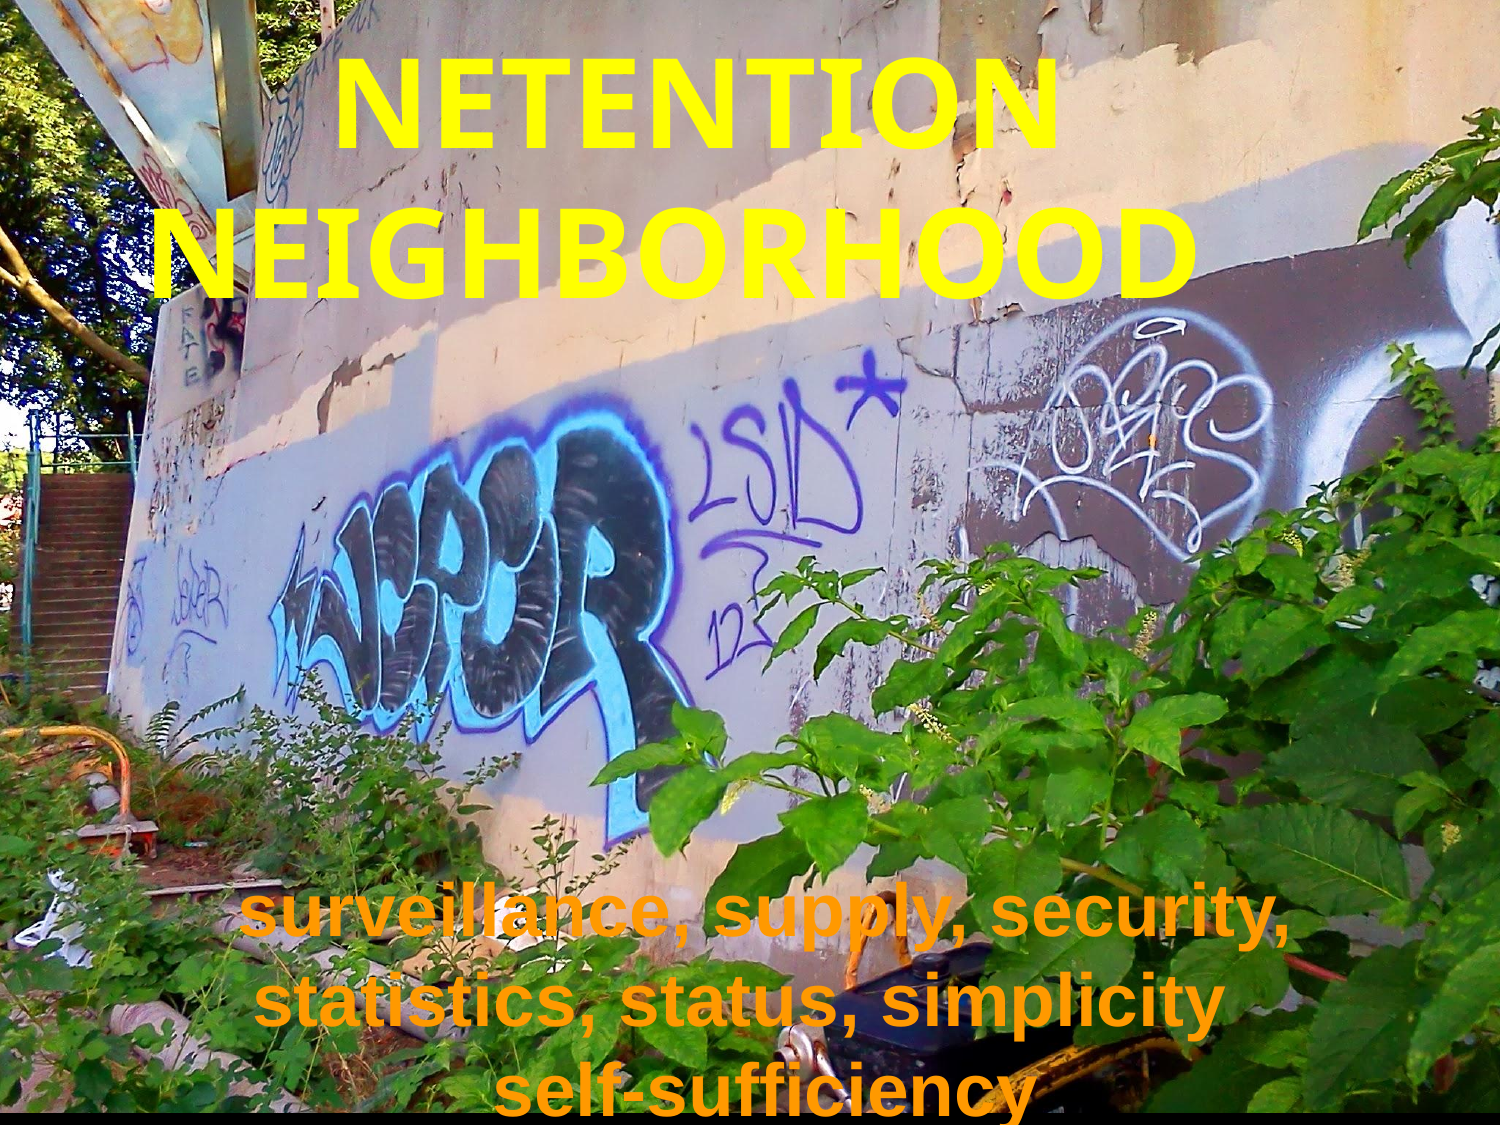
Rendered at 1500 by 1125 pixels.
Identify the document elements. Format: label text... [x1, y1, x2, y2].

subtitle surveillance, supply, security, statistics, status, simplicity self-sufficiency [54, 846, 1446, 1123]
title NETENTION NEIGHBORHOOD [0, 85, 1374, 339]
text_box [896, 73, 934, 85]
text_box [0, 0, 1500, 1113]
